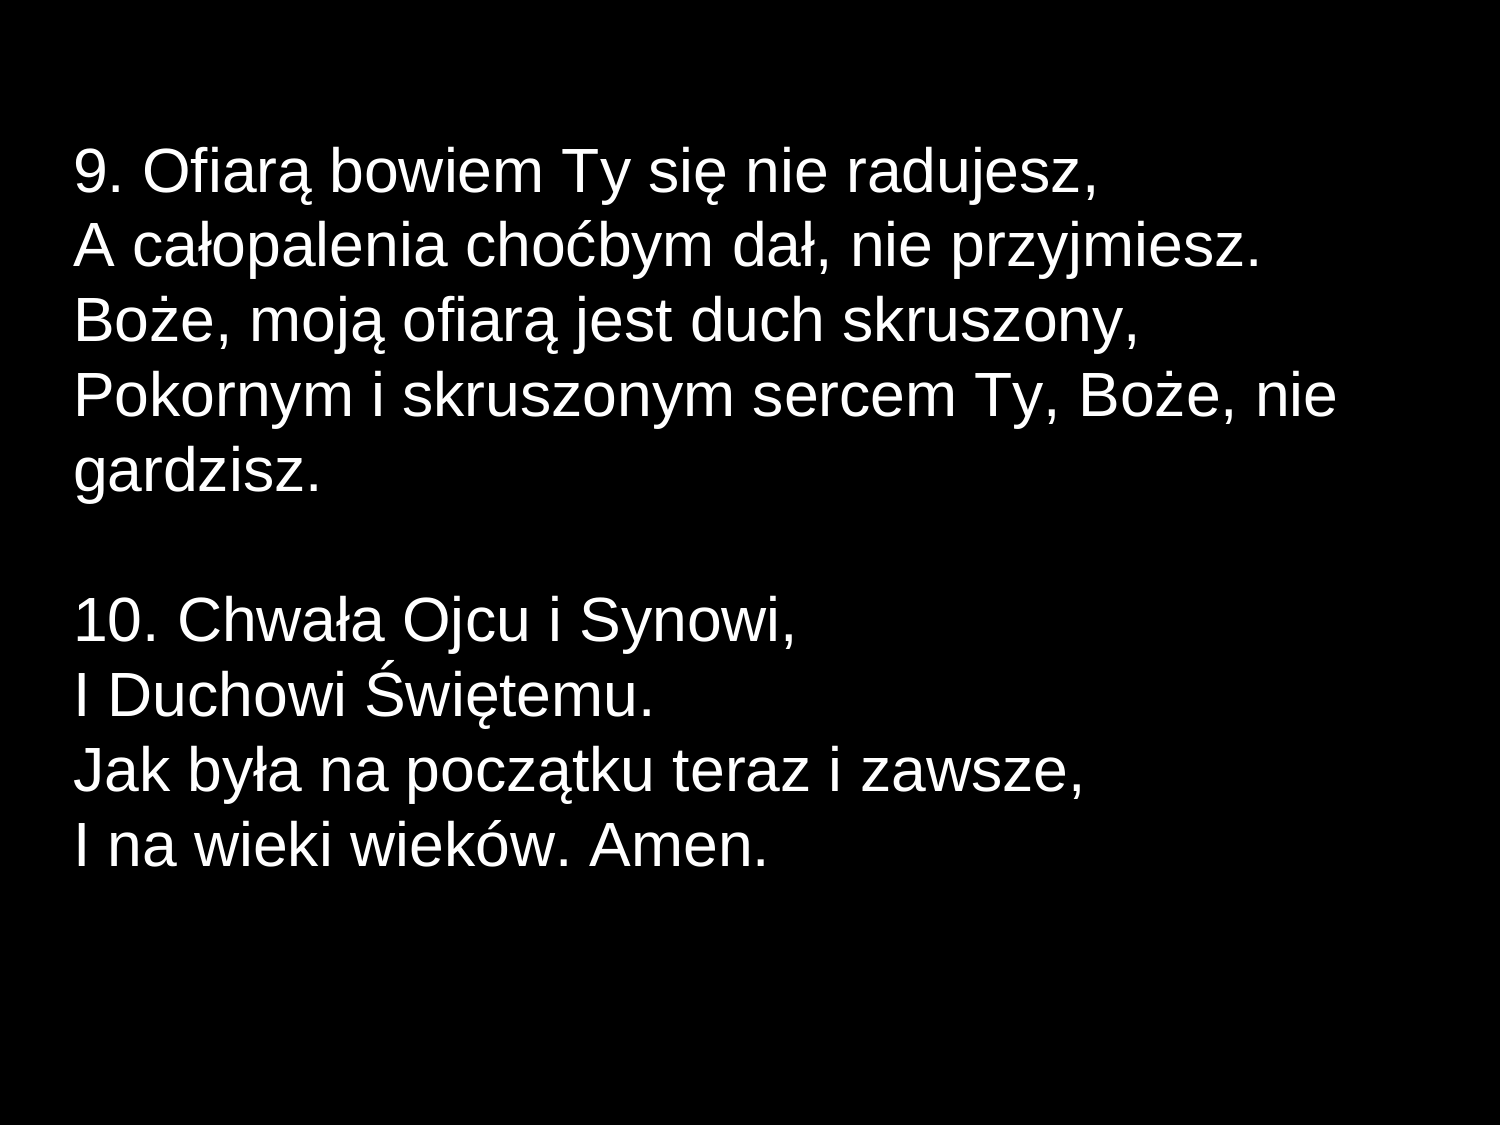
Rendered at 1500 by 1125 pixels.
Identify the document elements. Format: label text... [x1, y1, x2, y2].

text_box 9. Ofiarą bowiem Ty się nie radujesz, A całopalenia choćbym dał, nie przyjmiesz. Boże, moją ofiarą jest duch skruszony, Pokornym i skruszonym sercem Ty, Boże, nie gardzisz. 10. Chwała Ojcu i Synowi, I Duchowi Świętemu. Jak była na początku teraz i zawsze, I na wieki wieków. Amen. [58, 121, 1500, 887]
